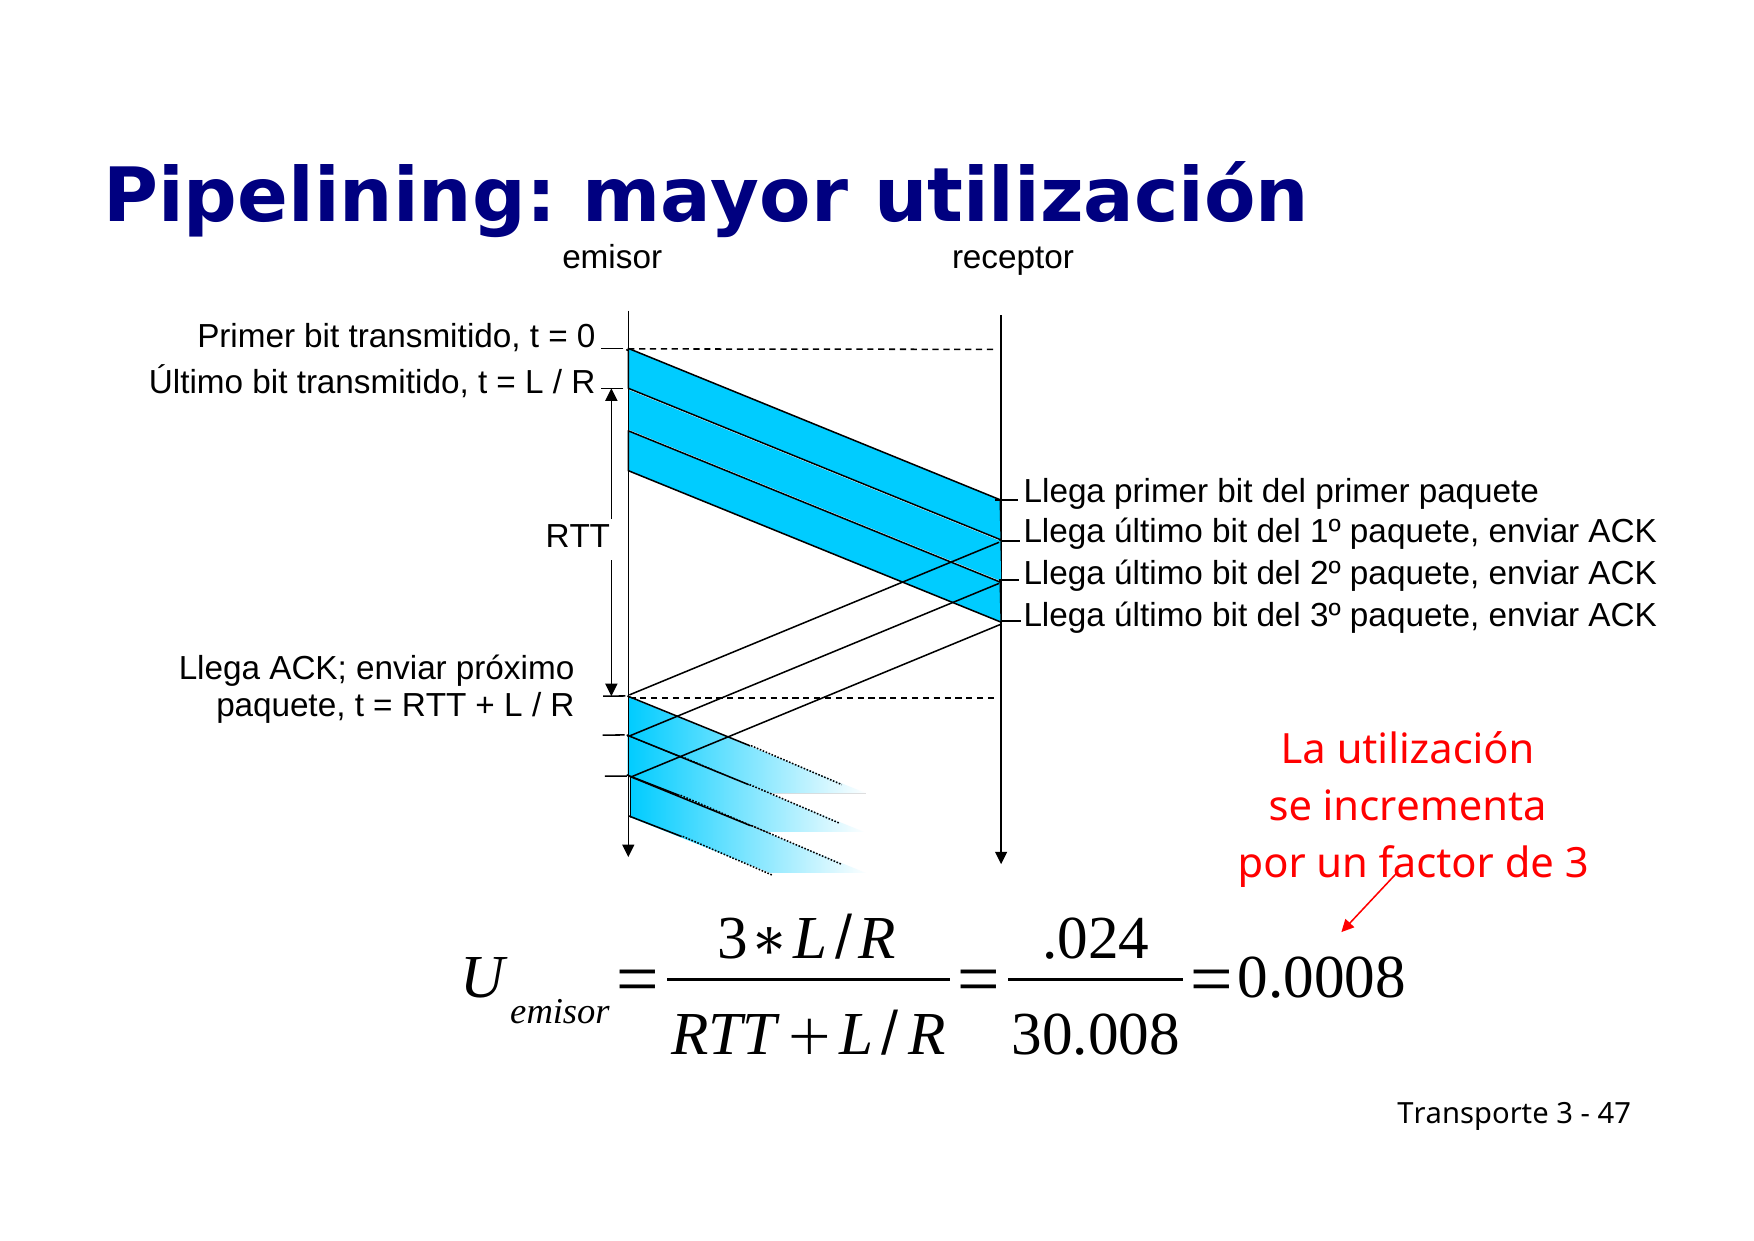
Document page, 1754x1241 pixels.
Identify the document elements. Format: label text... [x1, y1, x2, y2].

text_box Llega último bit del 3º paquete, enviar ACK [1008, 588, 1695, 652]
text_box Llega ACK; enviar próximo paquete, t = RTT + L / R [109, 641, 590, 747]
text_box [634, 718, 723, 755]
text_box [629, 778, 866, 873]
text_box Primer bit transmitido, t = 0 [143, 309, 612, 368]
text_box emisor [547, 231, 704, 290]
text_box [629, 738, 676, 775]
text_box [636, 739, 866, 832]
text_box [629, 698, 673, 734]
title Pipelining: mayor utilización [88, 95, 1654, 298]
text_box RTT [461, 509, 628, 566]
text_box [629, 348, 1002, 623]
text_box Llega último bit del 2º paquete, enviar ACK [1008, 546, 1695, 588]
chart [445, 890, 1423, 1072]
text_box receptor [937, 231, 1093, 290]
text_box Llega último bit del 1º paquete, enviar ACK [1008, 504, 1695, 546]
text_box RTT [629, 509, 635, 566]
text_box La utilización se incrementa por un factor de 3 [1222, 711, 1604, 898]
text_box Llega primer bit del primer paquete [1008, 464, 1671, 504]
text_box Último bit transmitido, t = L / R [120, 355, 611, 414]
